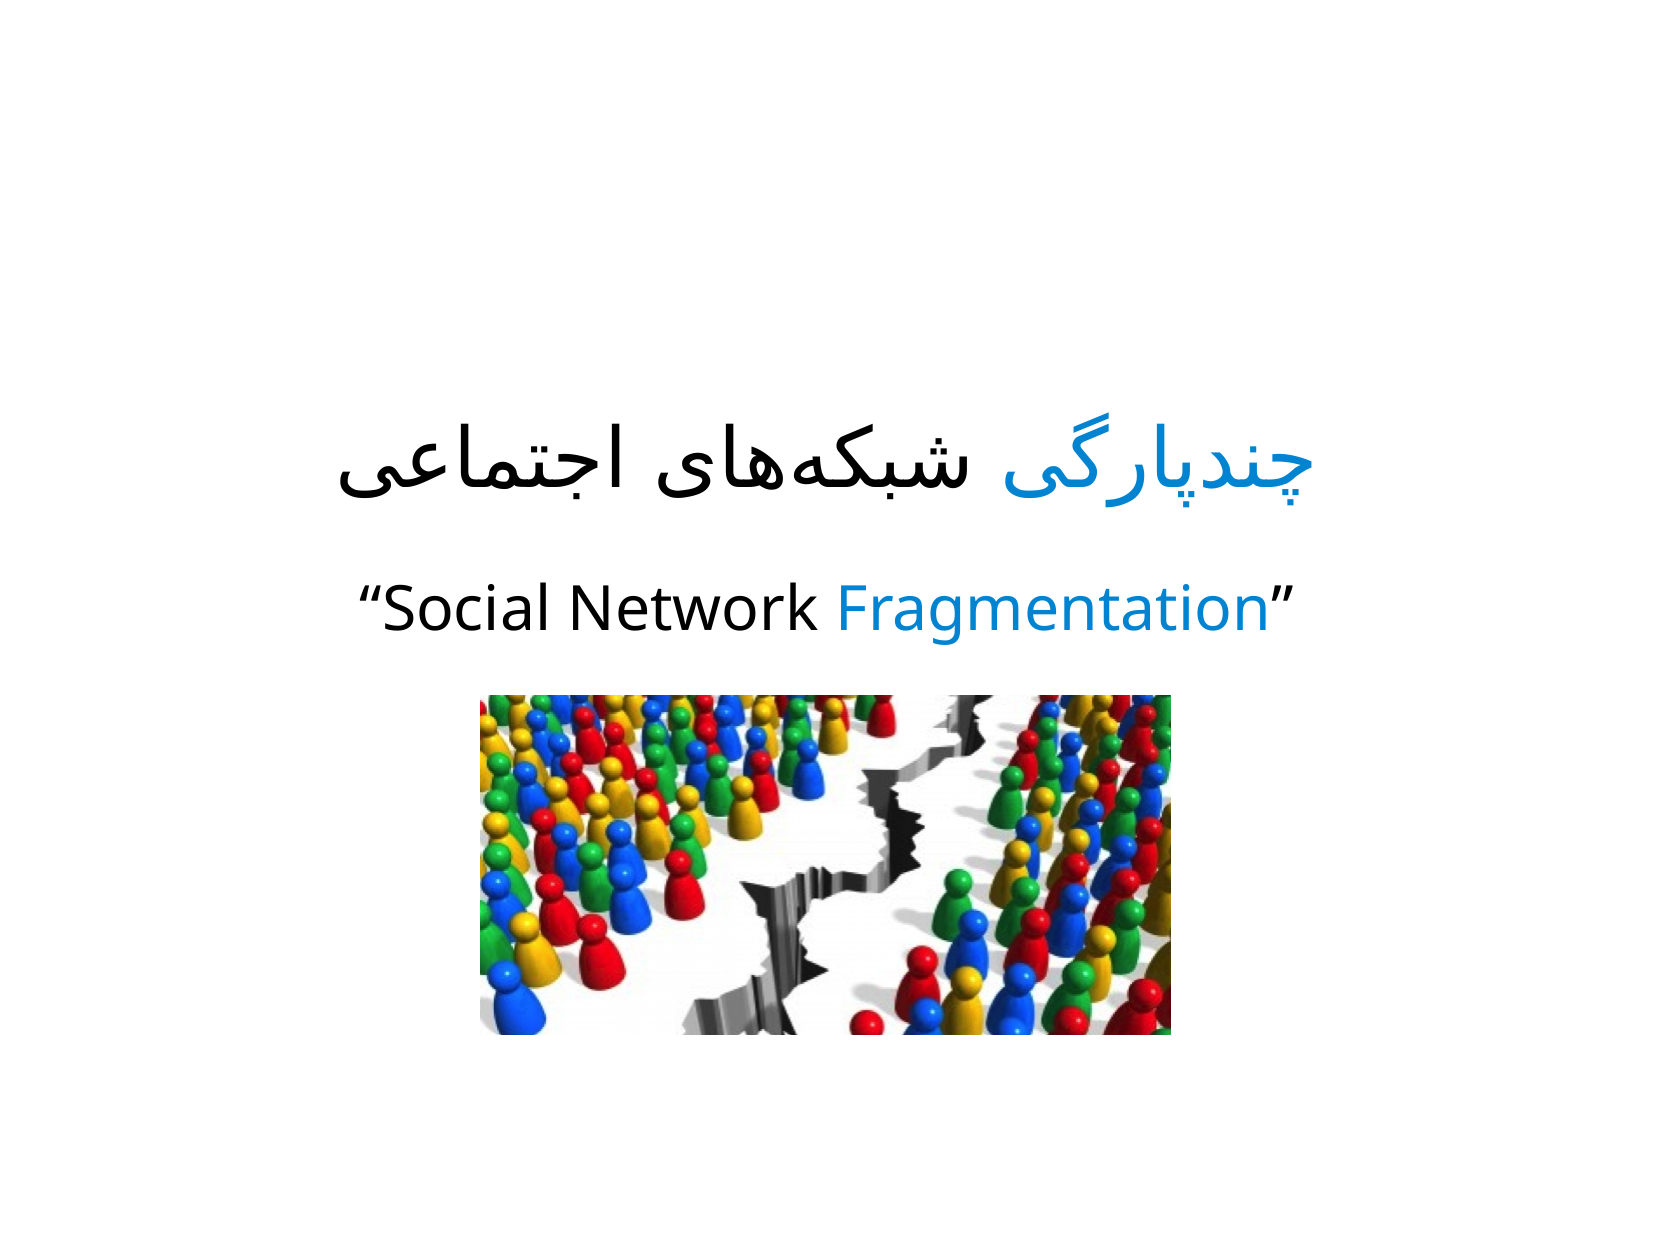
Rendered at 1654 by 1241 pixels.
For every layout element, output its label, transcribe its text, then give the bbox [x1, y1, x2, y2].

picture [480, 695, 1171, 1036]
subtitle چندپارگی شبکه‌های اجتماعی “Social Network Fragmentation” [82, 49, 1571, 1010]
